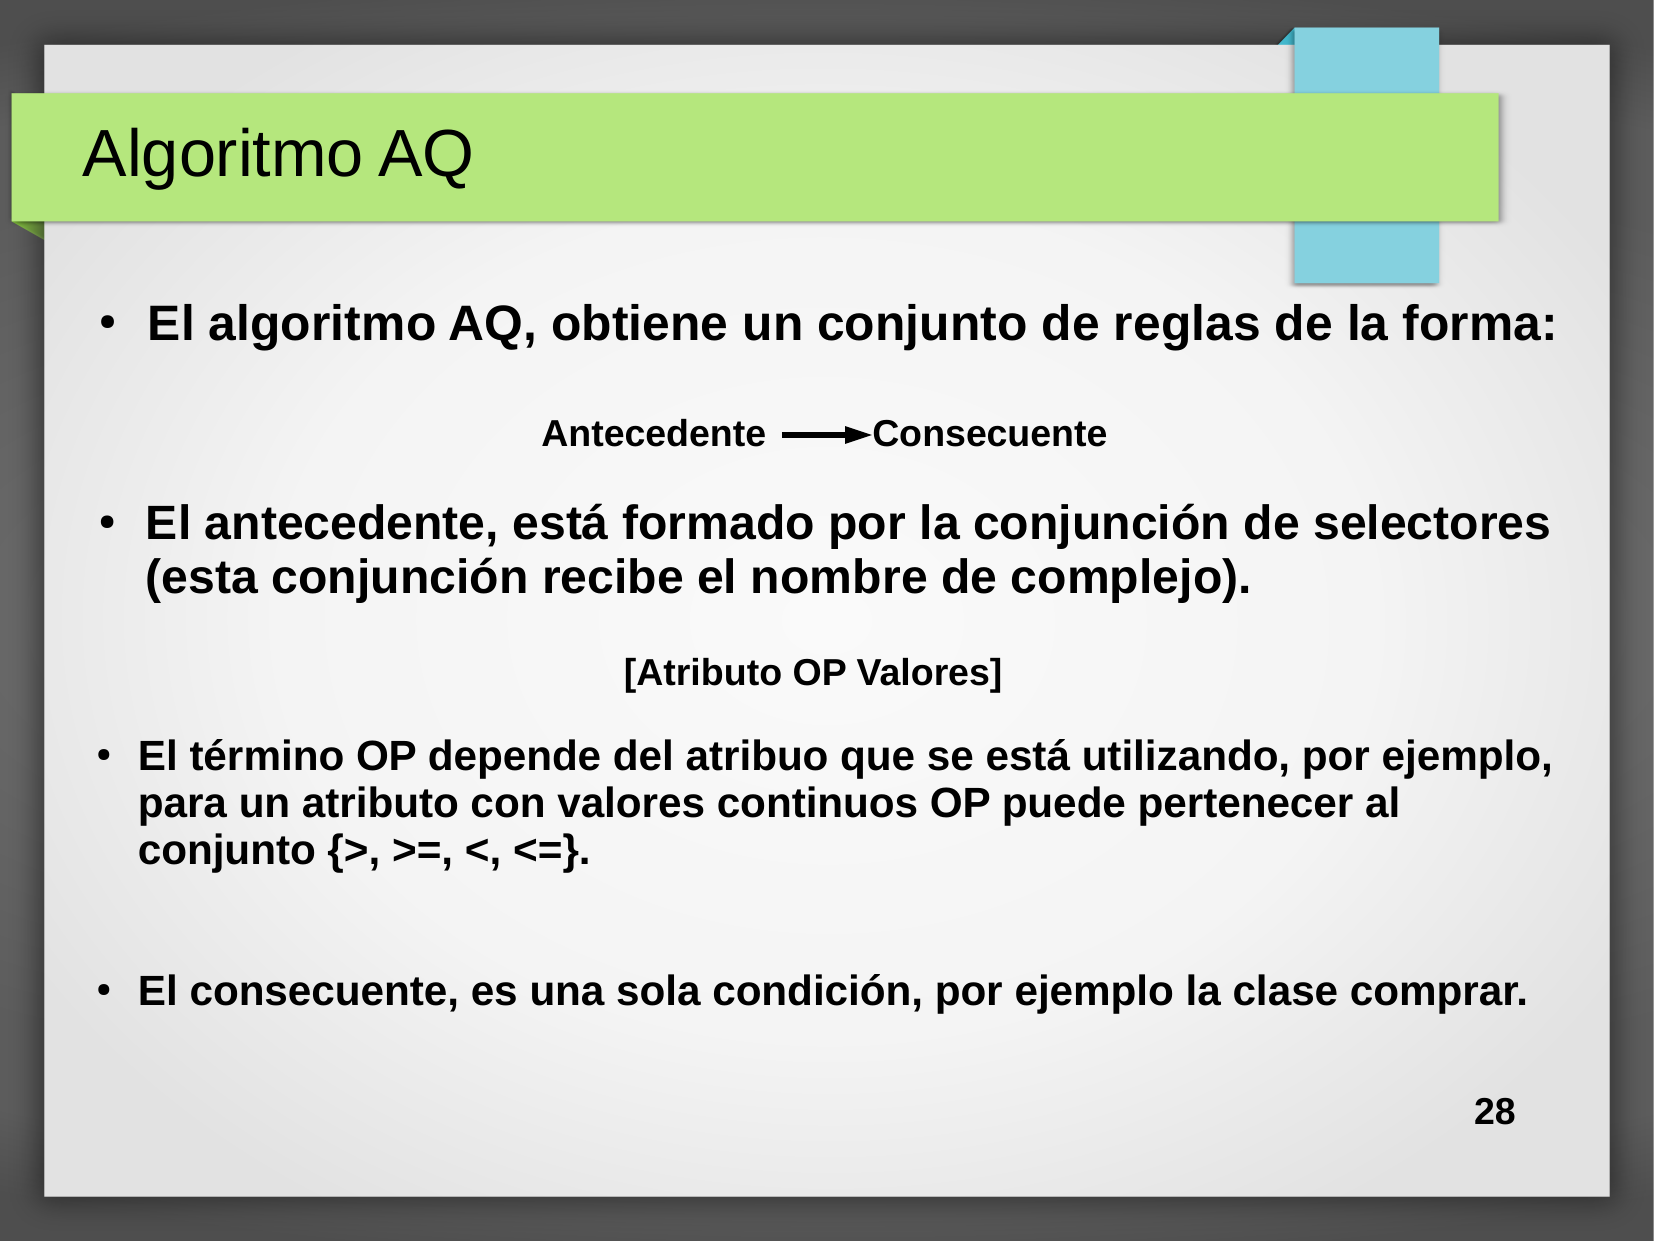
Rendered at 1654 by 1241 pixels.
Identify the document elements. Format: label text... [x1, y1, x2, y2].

text_box [Atributo OP Valores] [609, 644, 1045, 705]
list El algoritmo AQ, obtiene un conjunto de reglas de la forma: [82, 295, 1571, 406]
text_box Consecuente [857, 405, 1127, 496]
title Algoritmo AQ [82, 79, 1501, 229]
list El término OP depende del atribuo que se está utilizando, por ejemplo, para un atributo con valores continuos OP puede pertenecer al conjunto {>, >=, <, <=}. El consecuente, es una sola condición, por ejemplo la clase comprar. [82, 732, 1571, 1051]
list El antecedente, está formado por la conjunción de selectores (esta conjunción recibe el nombre de complejo). [82, 496, 1571, 606]
picture [0, 0, 1654, 1241]
text_box <number> [1459, 1083, 1654, 1154]
text_box Antecedente [526, 405, 782, 462]
